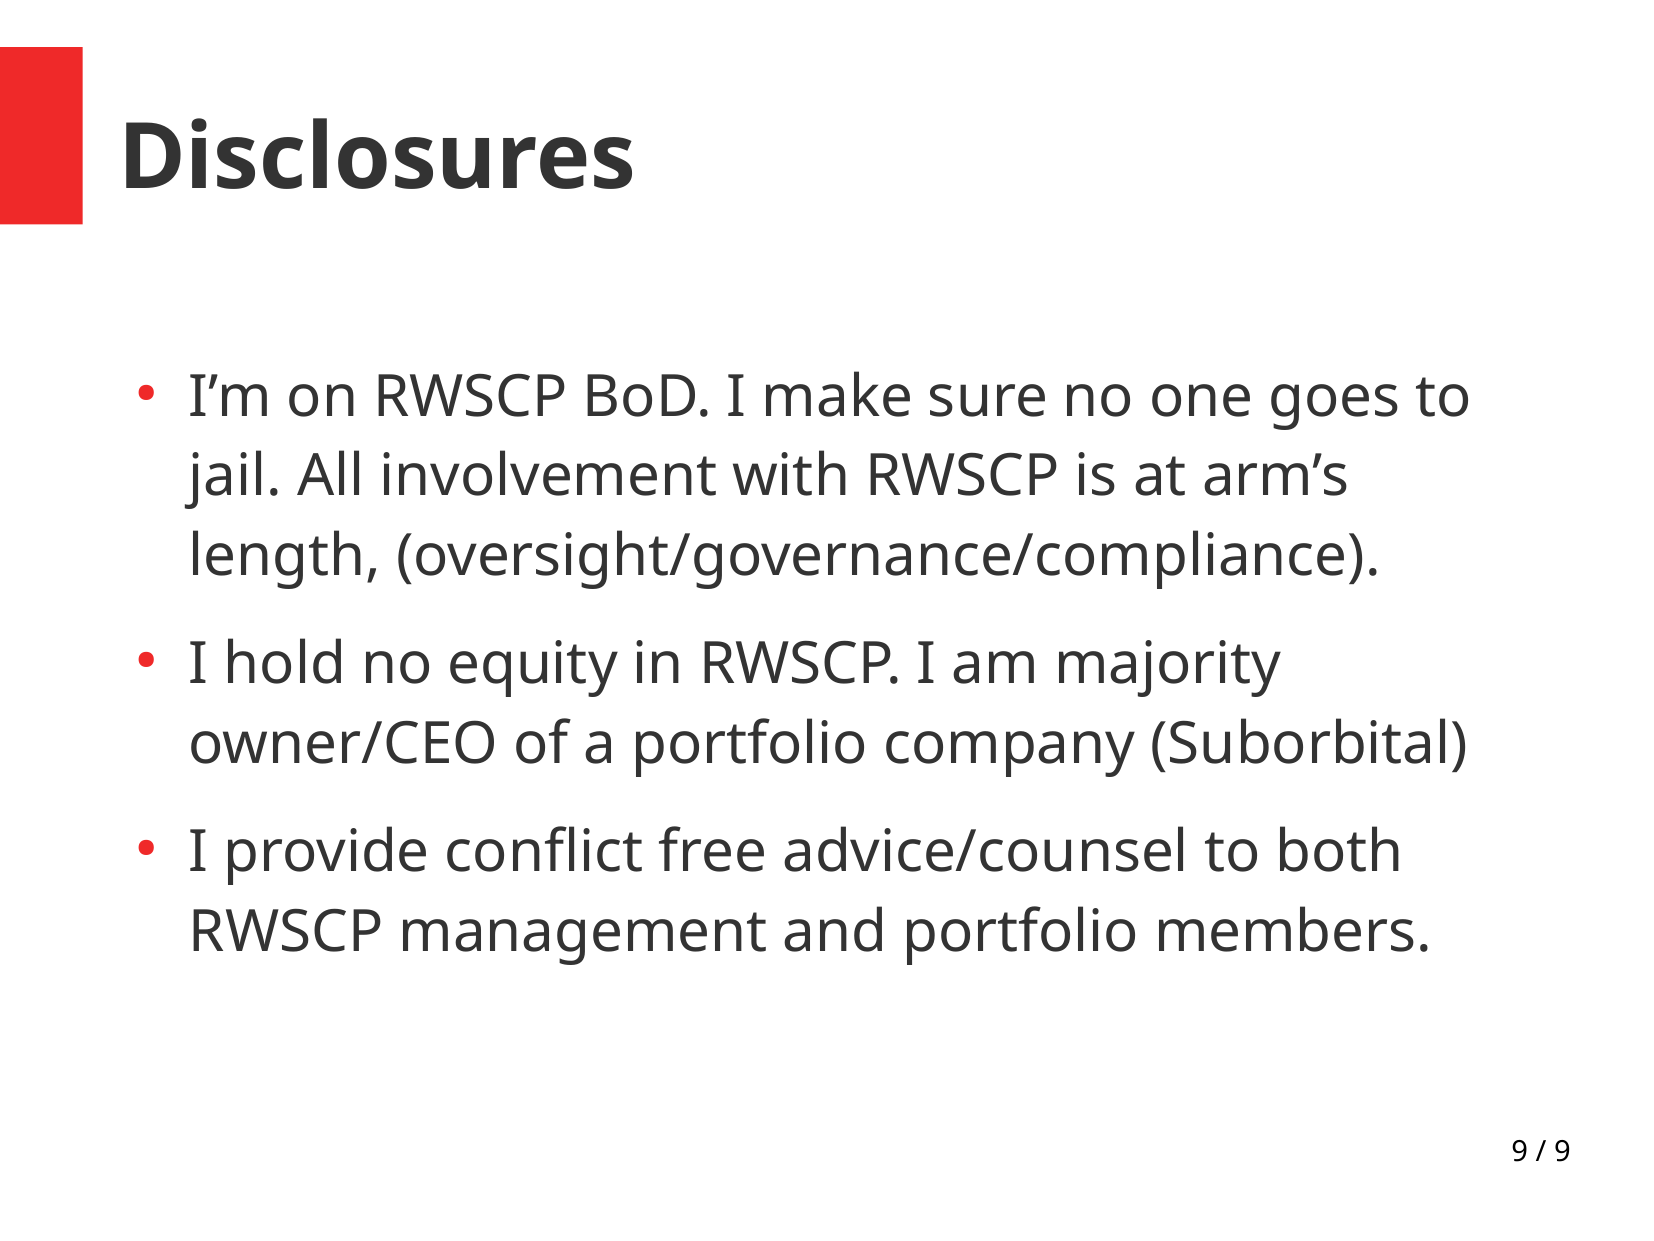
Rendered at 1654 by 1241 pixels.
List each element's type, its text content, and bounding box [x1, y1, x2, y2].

list I’m on RWSCP BoD. I make sure no one goes to jail. All involvement with RWSCP is at arm’s length, (oversight/governance/compliance). I hold no equity in RWSCP. I am majority owner/CEO of a portfolio company (Suborbital) I provide conflict free advice/counsel to both RWSCP management and portfolio members. [118, 354, 1536, 1074]
title Disclosures [118, 49, 1571, 257]
